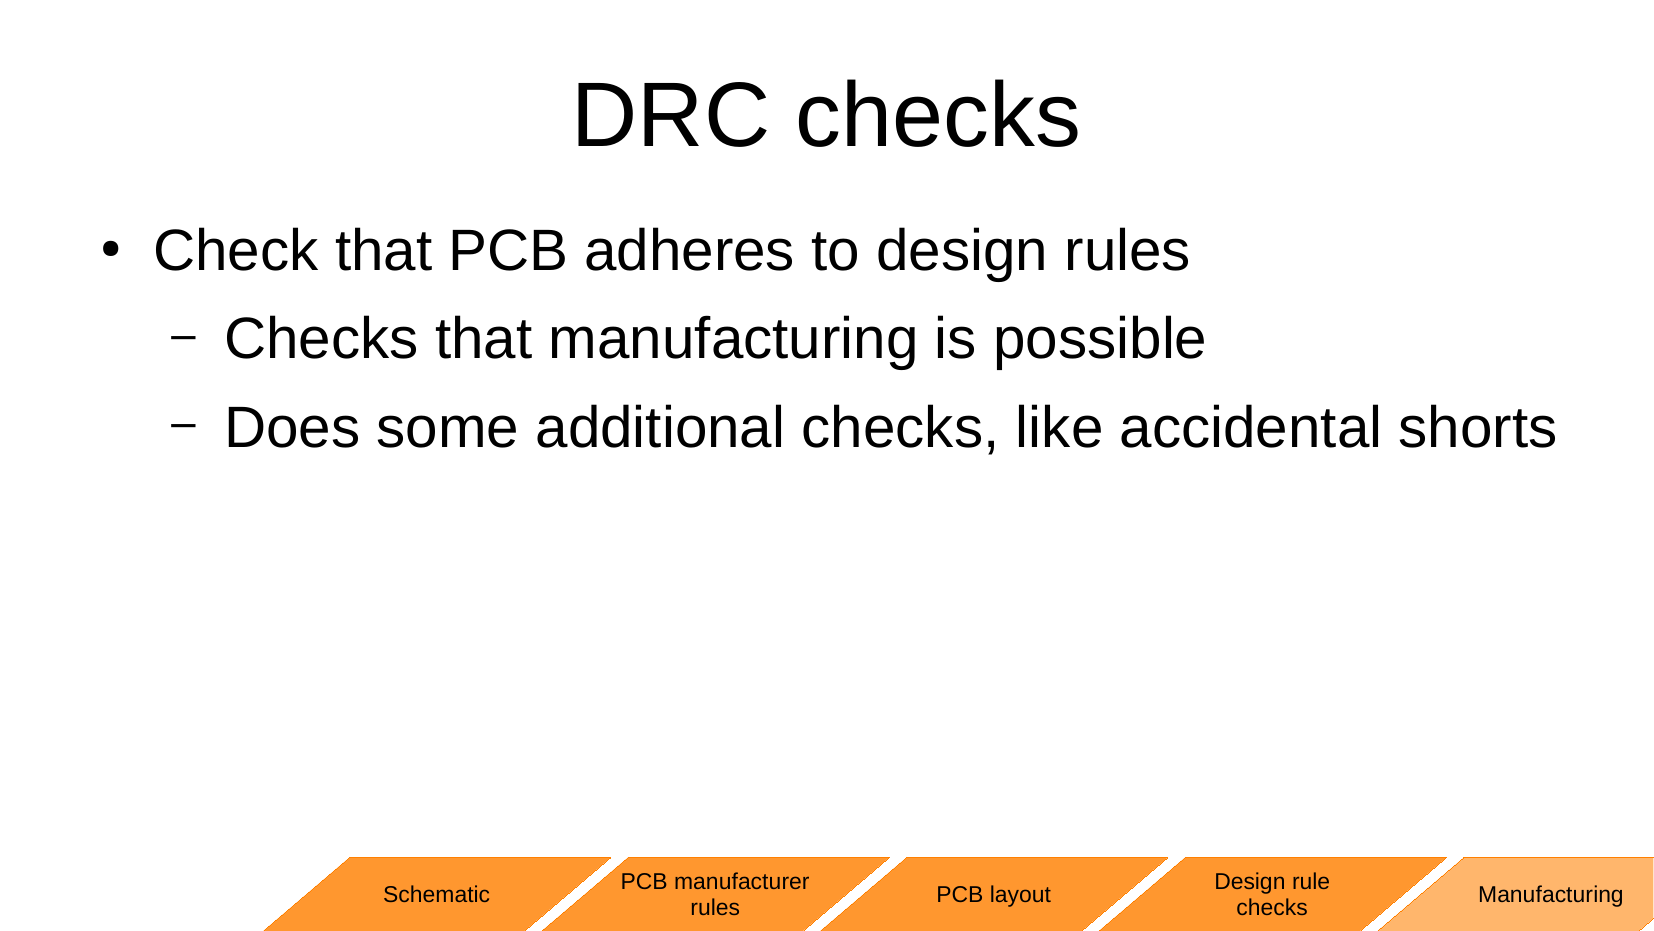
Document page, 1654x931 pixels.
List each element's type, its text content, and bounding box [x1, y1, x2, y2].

text_box PCB layout [820, 857, 1168, 931]
text_box PCB manufacturer rules [541, 857, 890, 931]
title DRC checks [82, 37, 1571, 193]
text_box Design rule checks [1098, 857, 1447, 931]
text_box Schematic [263, 857, 611, 931]
text_box Manufacturing [1377, 857, 1654, 931]
list Check that PCB adheres to design rules Checks that manufacturing is possible Does some additional checks, like accidental shorts [82, 217, 1576, 758]
